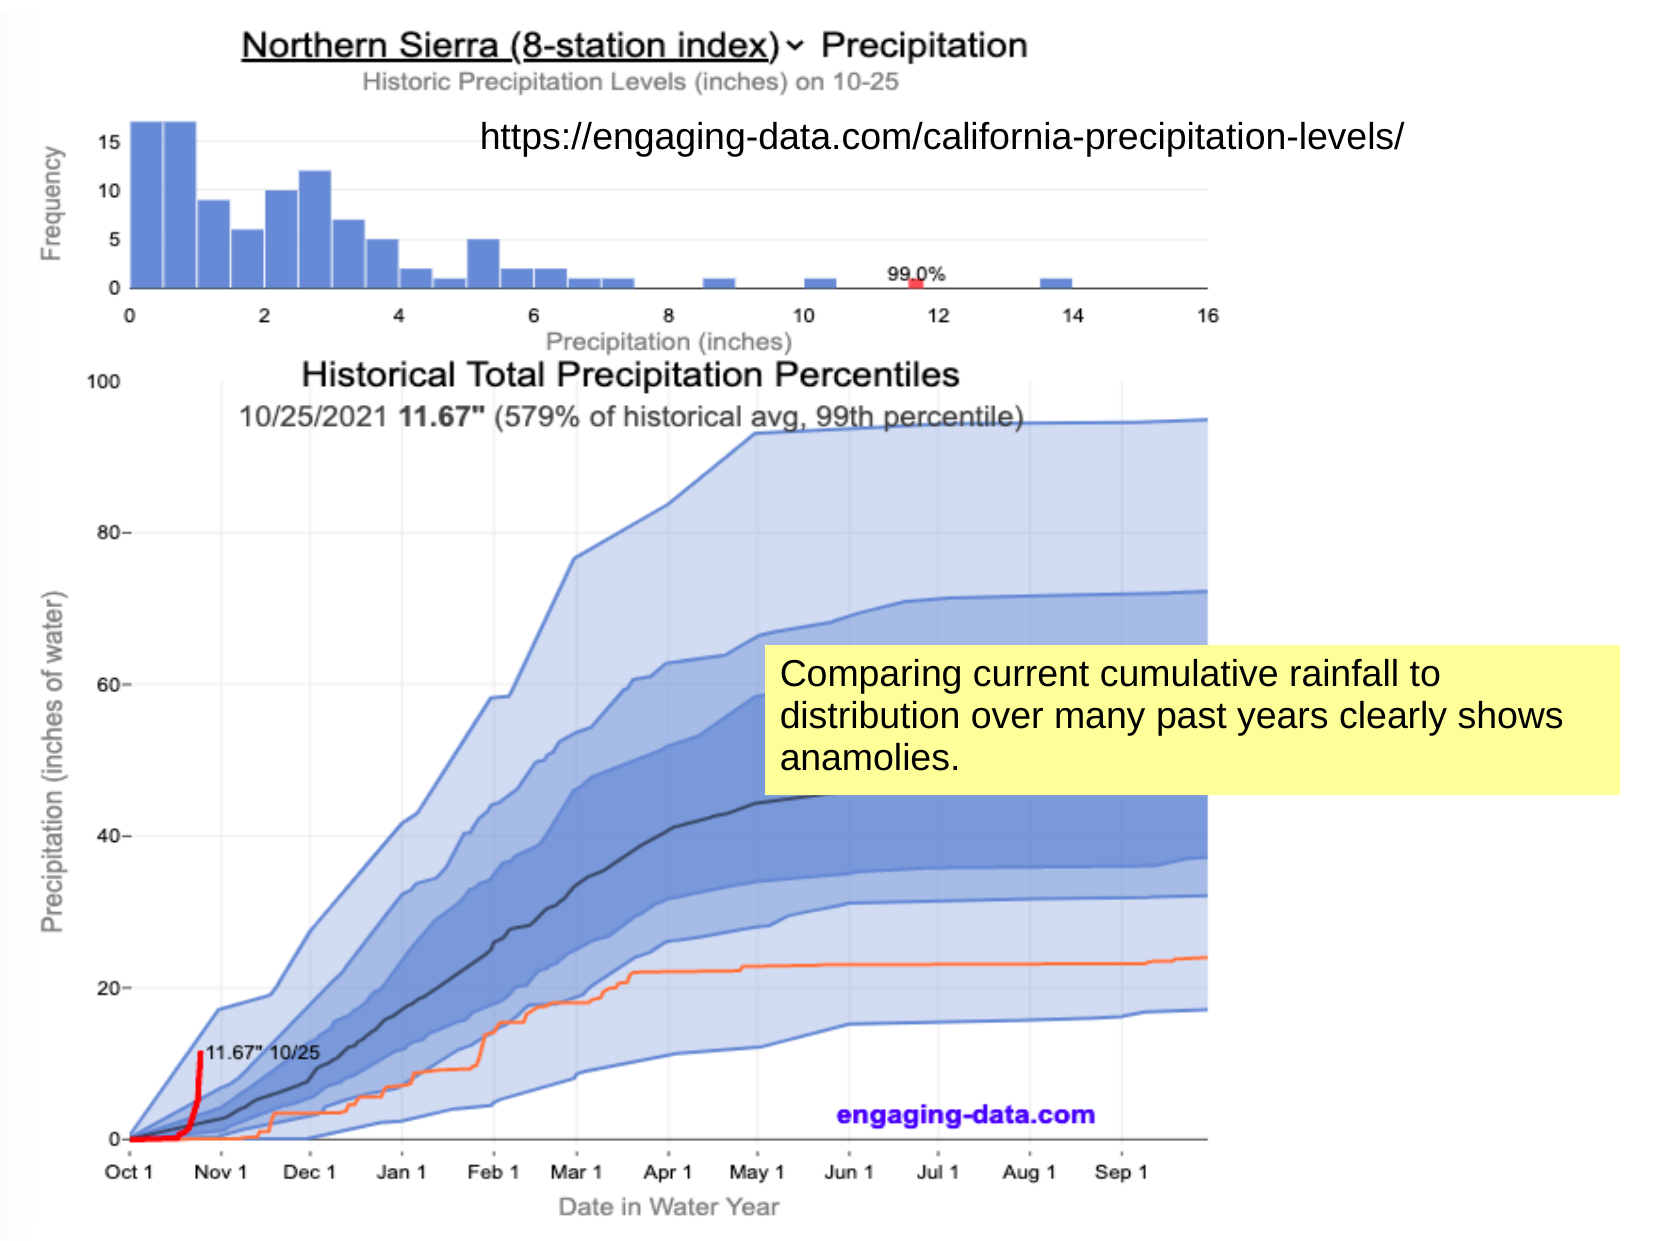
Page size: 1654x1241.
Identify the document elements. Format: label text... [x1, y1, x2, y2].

text_box Comparing current cumulative rainfall to distribution over many past years clearly shows anamolies. [765, 645, 1621, 796]
picture [0, 14, 1261, 1241]
text_box https://engaging-data.com/california-precipitation-levels/ [465, 108, 1423, 166]
